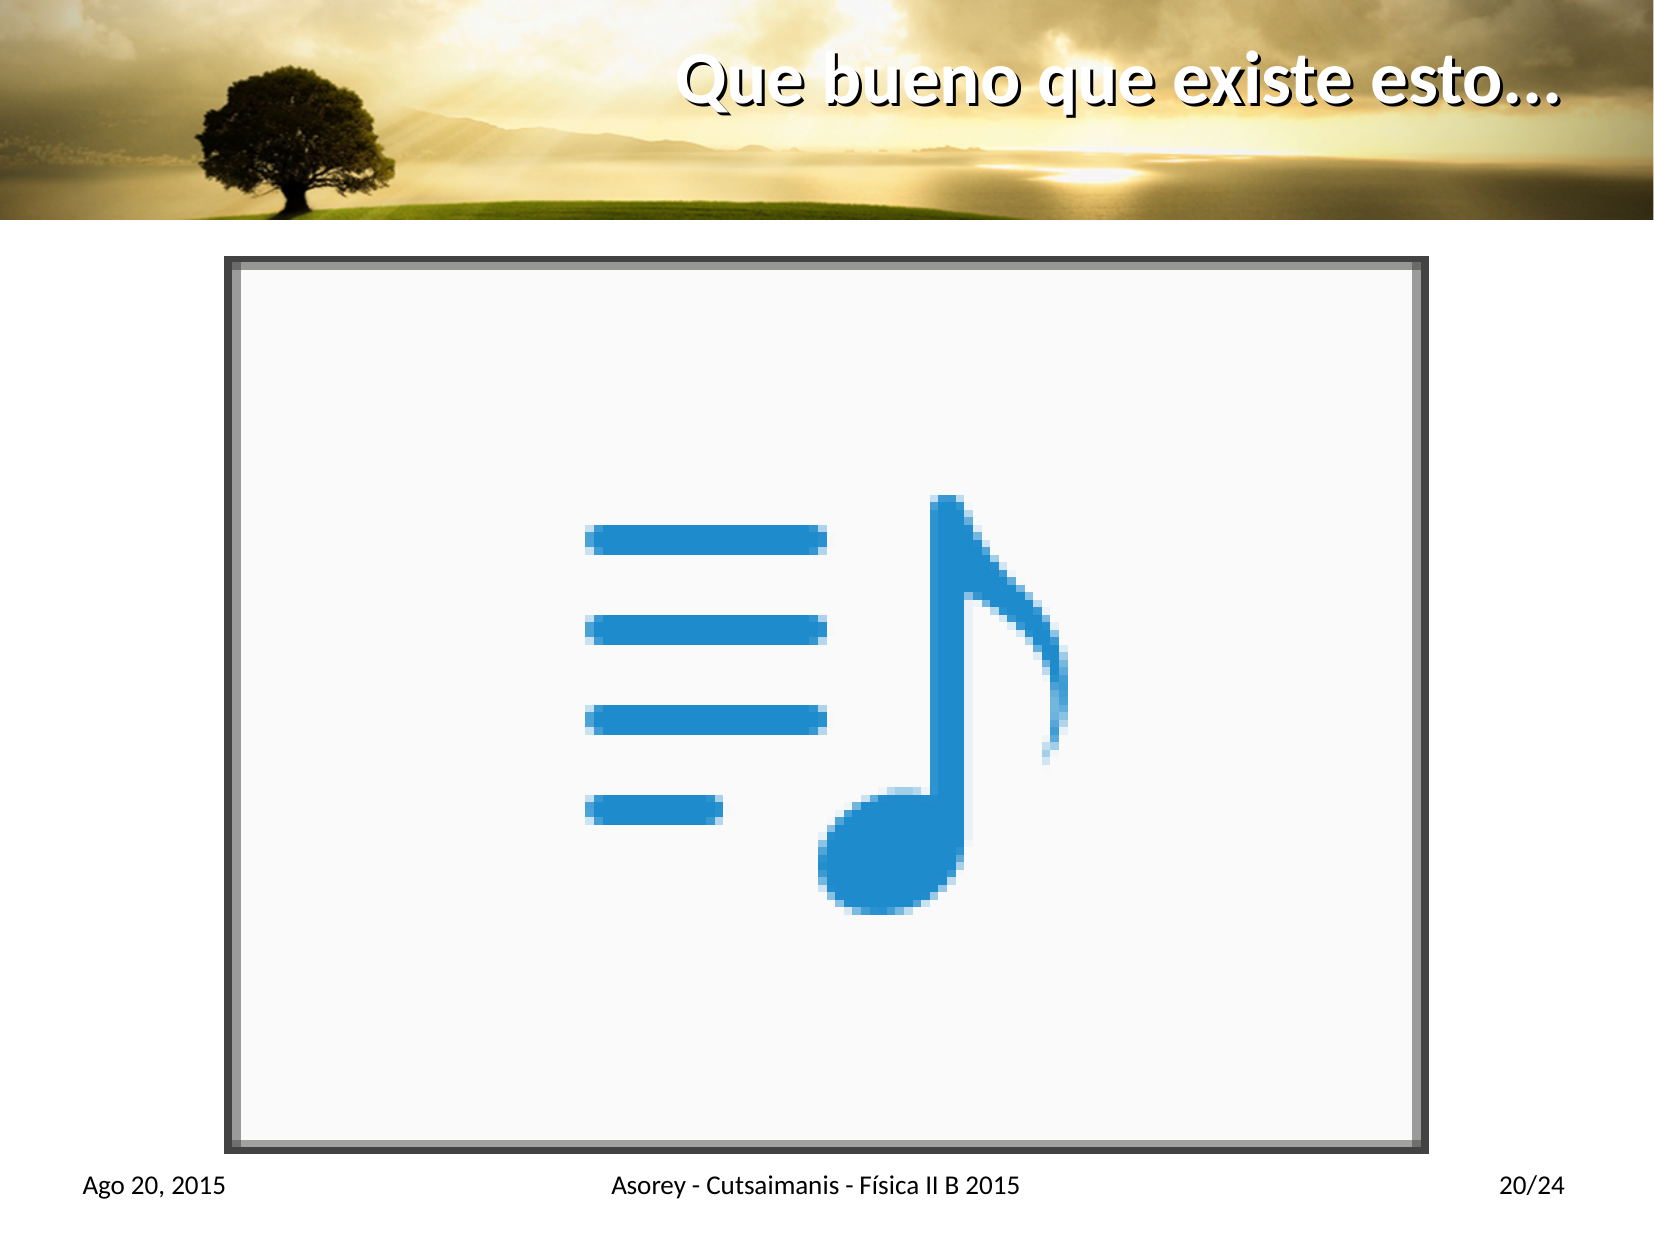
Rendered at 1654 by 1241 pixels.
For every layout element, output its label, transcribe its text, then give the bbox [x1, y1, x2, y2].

text_box [223, 255, 1431, 1156]
picture [0, 0, 1654, 220]
title Que bueno que existe esto... [75, 19, 1564, 151]
